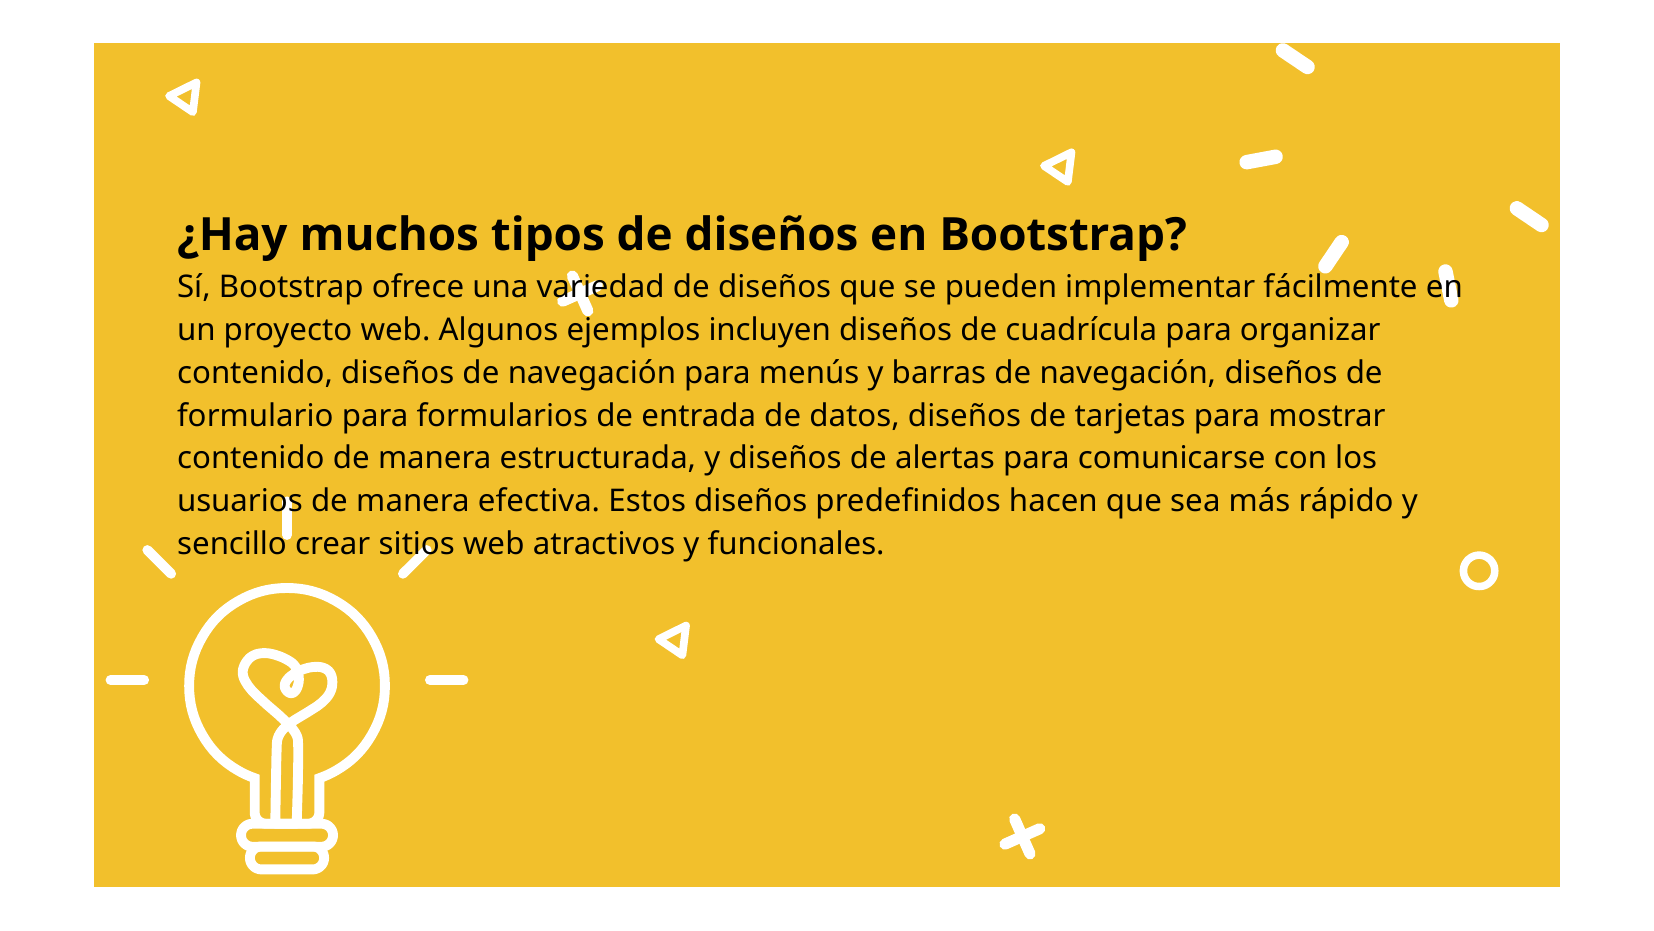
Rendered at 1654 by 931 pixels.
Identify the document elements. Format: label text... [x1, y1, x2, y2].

title ¿Hay muchos tipos de diseños en Bootstrap? Sí, Bootstrap ofrece una variedad de diseños que se pueden implementar fácilmente en un proyecto web. Algunos ejemplos incluyen diseños de cuadrícula para organizar contenido, diseños de navegación para menús y barras de navegación, diseños de formulario para formularios de entrada de datos, diseños de tarjetas para mostrar contenido de manera estructurada, y diseños de alertas para comunicarse con los usuarios de manera efectiva. Estos diseños predefinidos hacen que sea más rápido y sencillo crear sitios web atractivos y funcionales. [177, 118, 1477, 648]
